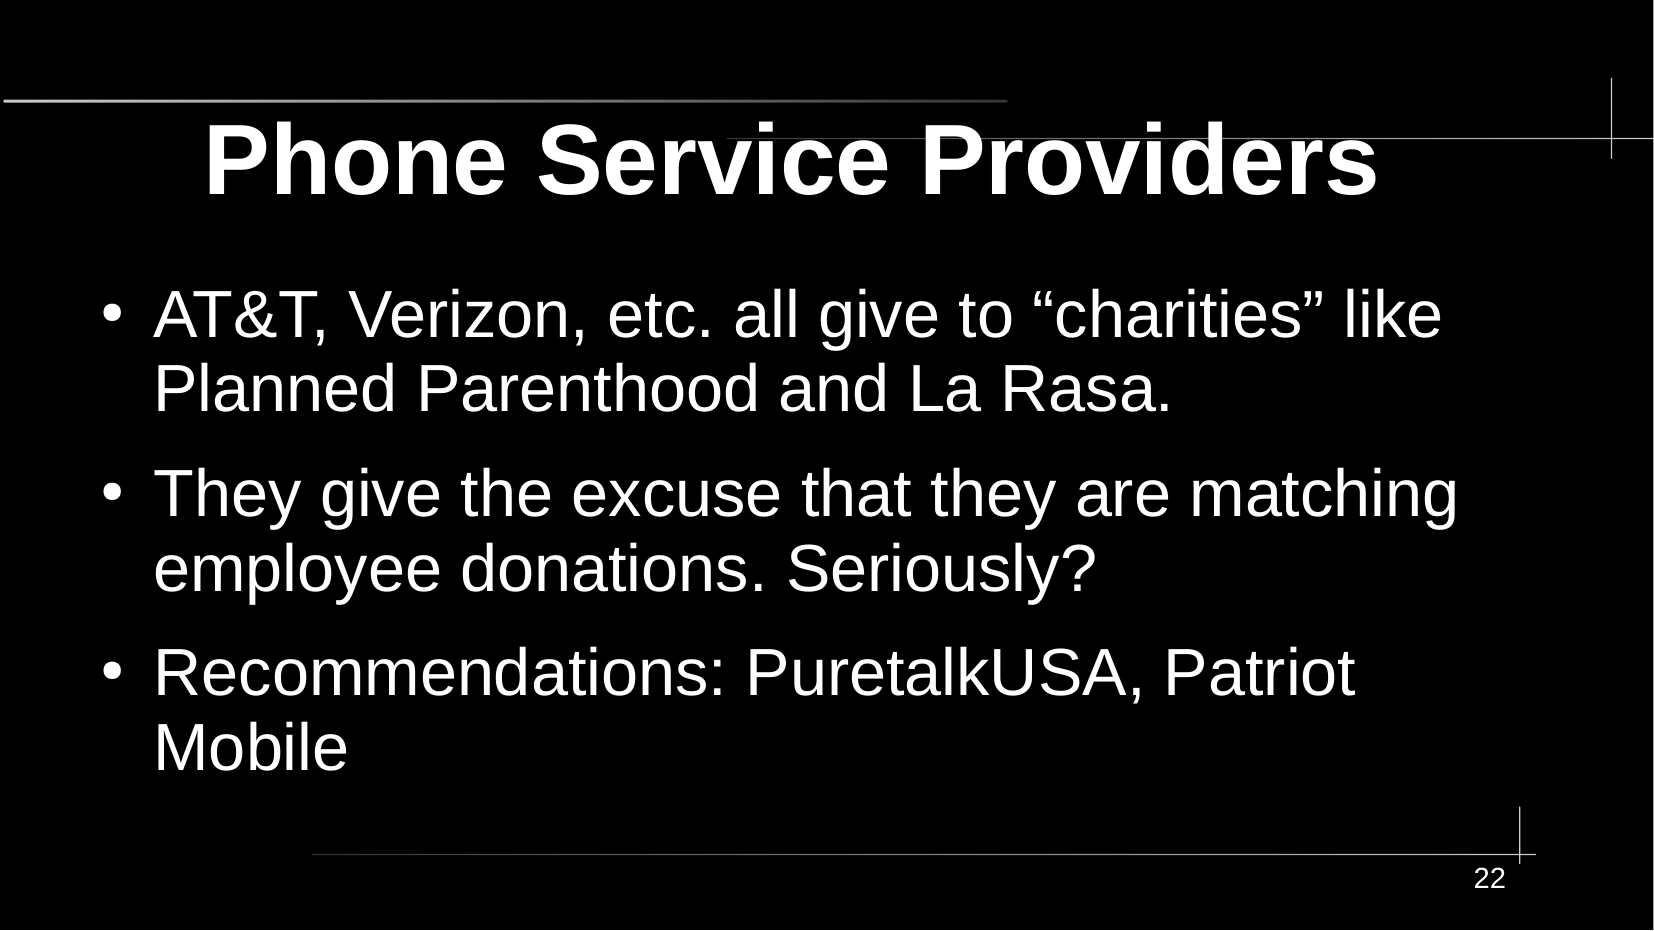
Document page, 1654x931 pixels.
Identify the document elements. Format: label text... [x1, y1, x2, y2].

list AT&T, Verizon, etc. all give to “charities” like Planned Parenthood and La Rasa. They give the excuse that they are matching employee donations. Seriously? Recommendations: PuretalkUSA, Patriot Mobile [82, 276, 1571, 817]
title Phone Service Providers [23, 47, 1589, 272]
